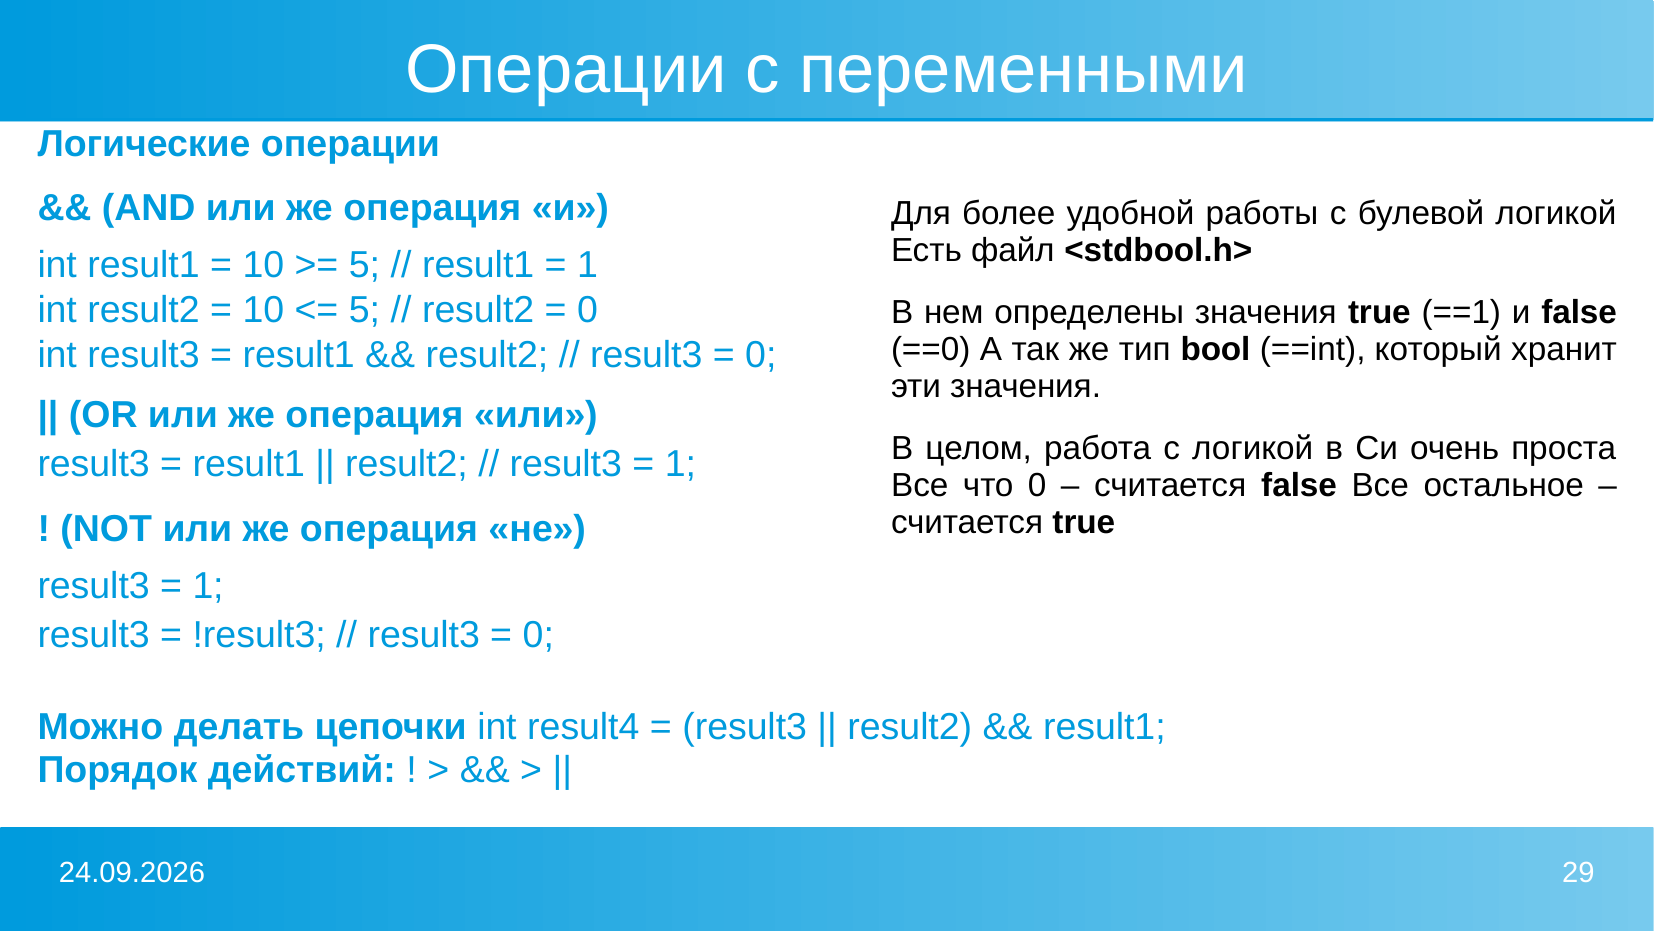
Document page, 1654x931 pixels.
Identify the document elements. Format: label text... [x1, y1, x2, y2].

text_box Для более удобной работы с булевой логикой Есть файл <stdbool.h> В нем определены значения true (==1) и false (==0) А так же тип bool (==int), который хранит эти значения. В целом, работа с логикой в Си очень проста Все что 0 – считается false Все остальное – считается true [876, 187, 1632, 563]
list Логические операции && (AND или же операция «и») int result1 = 10 >= 5; // result1 = 1 int result2 = 10 <= 5; // result2 = 0 int result3 = result1 && result2; // result3 = 0; || (OR или же операция «или») result3 = result1 || result2; // result3 = 1; ! (NOT или же операция «не») result3 = 1; result3 = !result3; // result3 = 0; Можно делать цепочки int result4 = (result3 || result2) && result1; Порядок действий: ! > && > || [37, 121, 1632, 863]
title Операции с переменными [59, 29, 1595, 108]
